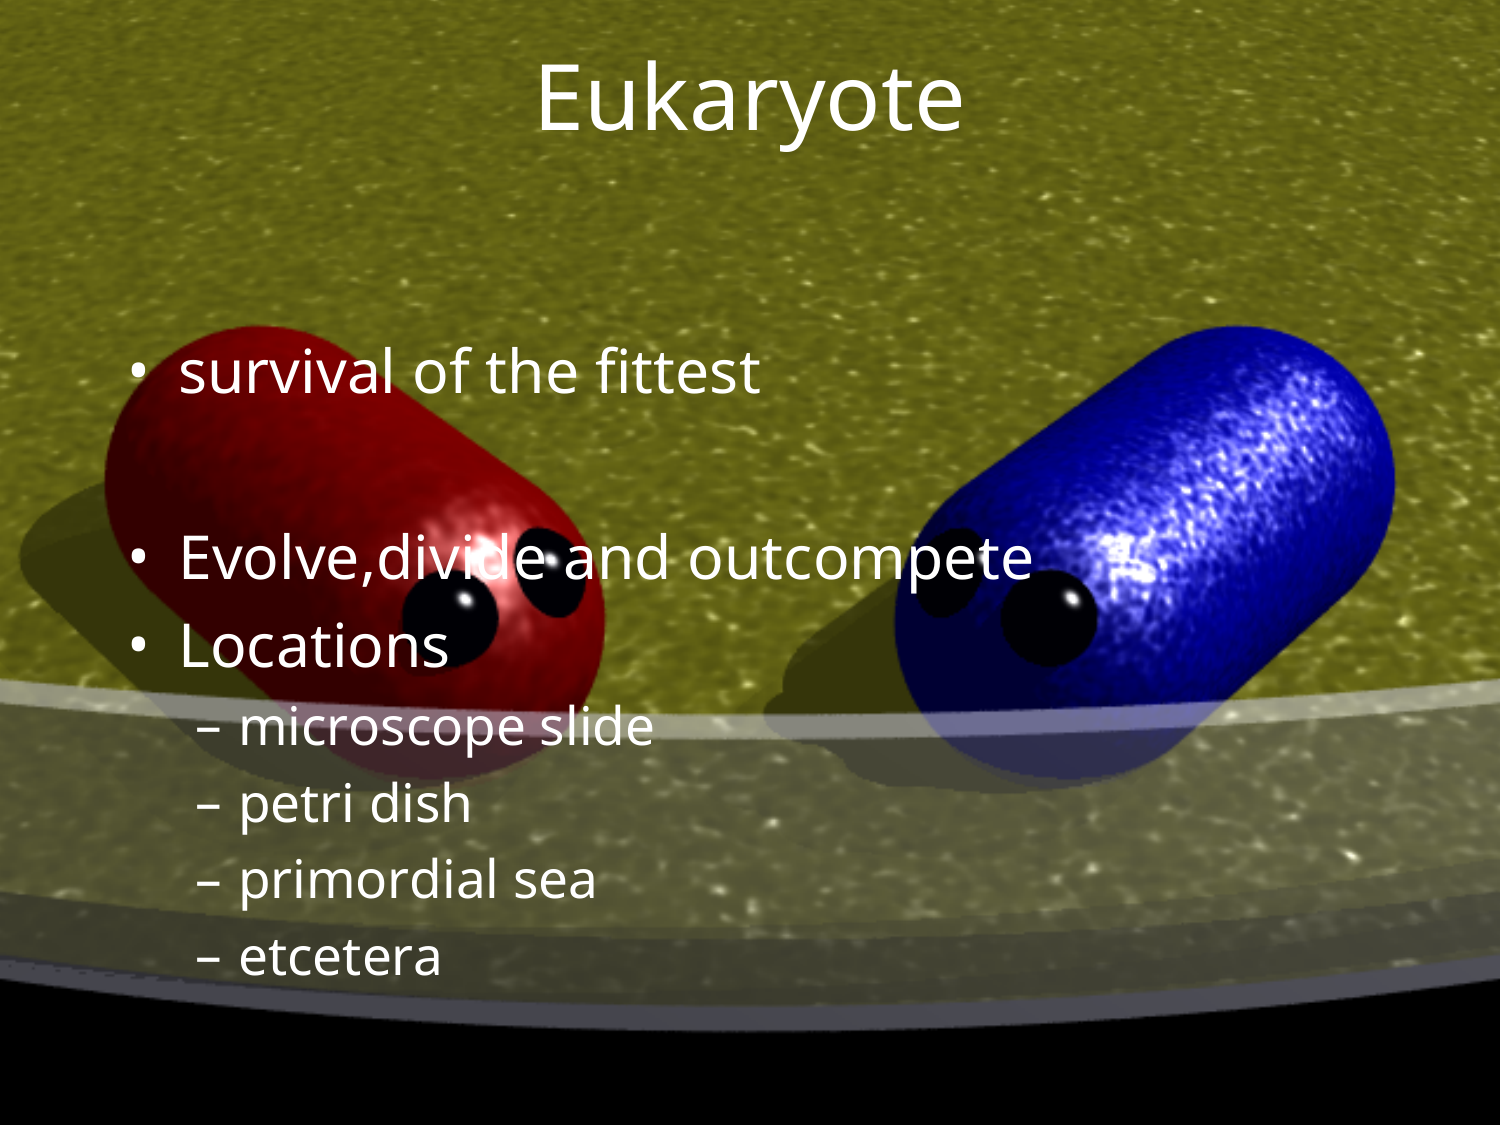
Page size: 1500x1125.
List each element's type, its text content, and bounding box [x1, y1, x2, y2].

list survival of the fittest Evolve,divide and outcompete Locations microscope slide petri dish primordial sea etcetera [112, 324, 1388, 1000]
title Eukaryote [112, 0, 1388, 188]
picture [0, 0, 1500, 1125]
